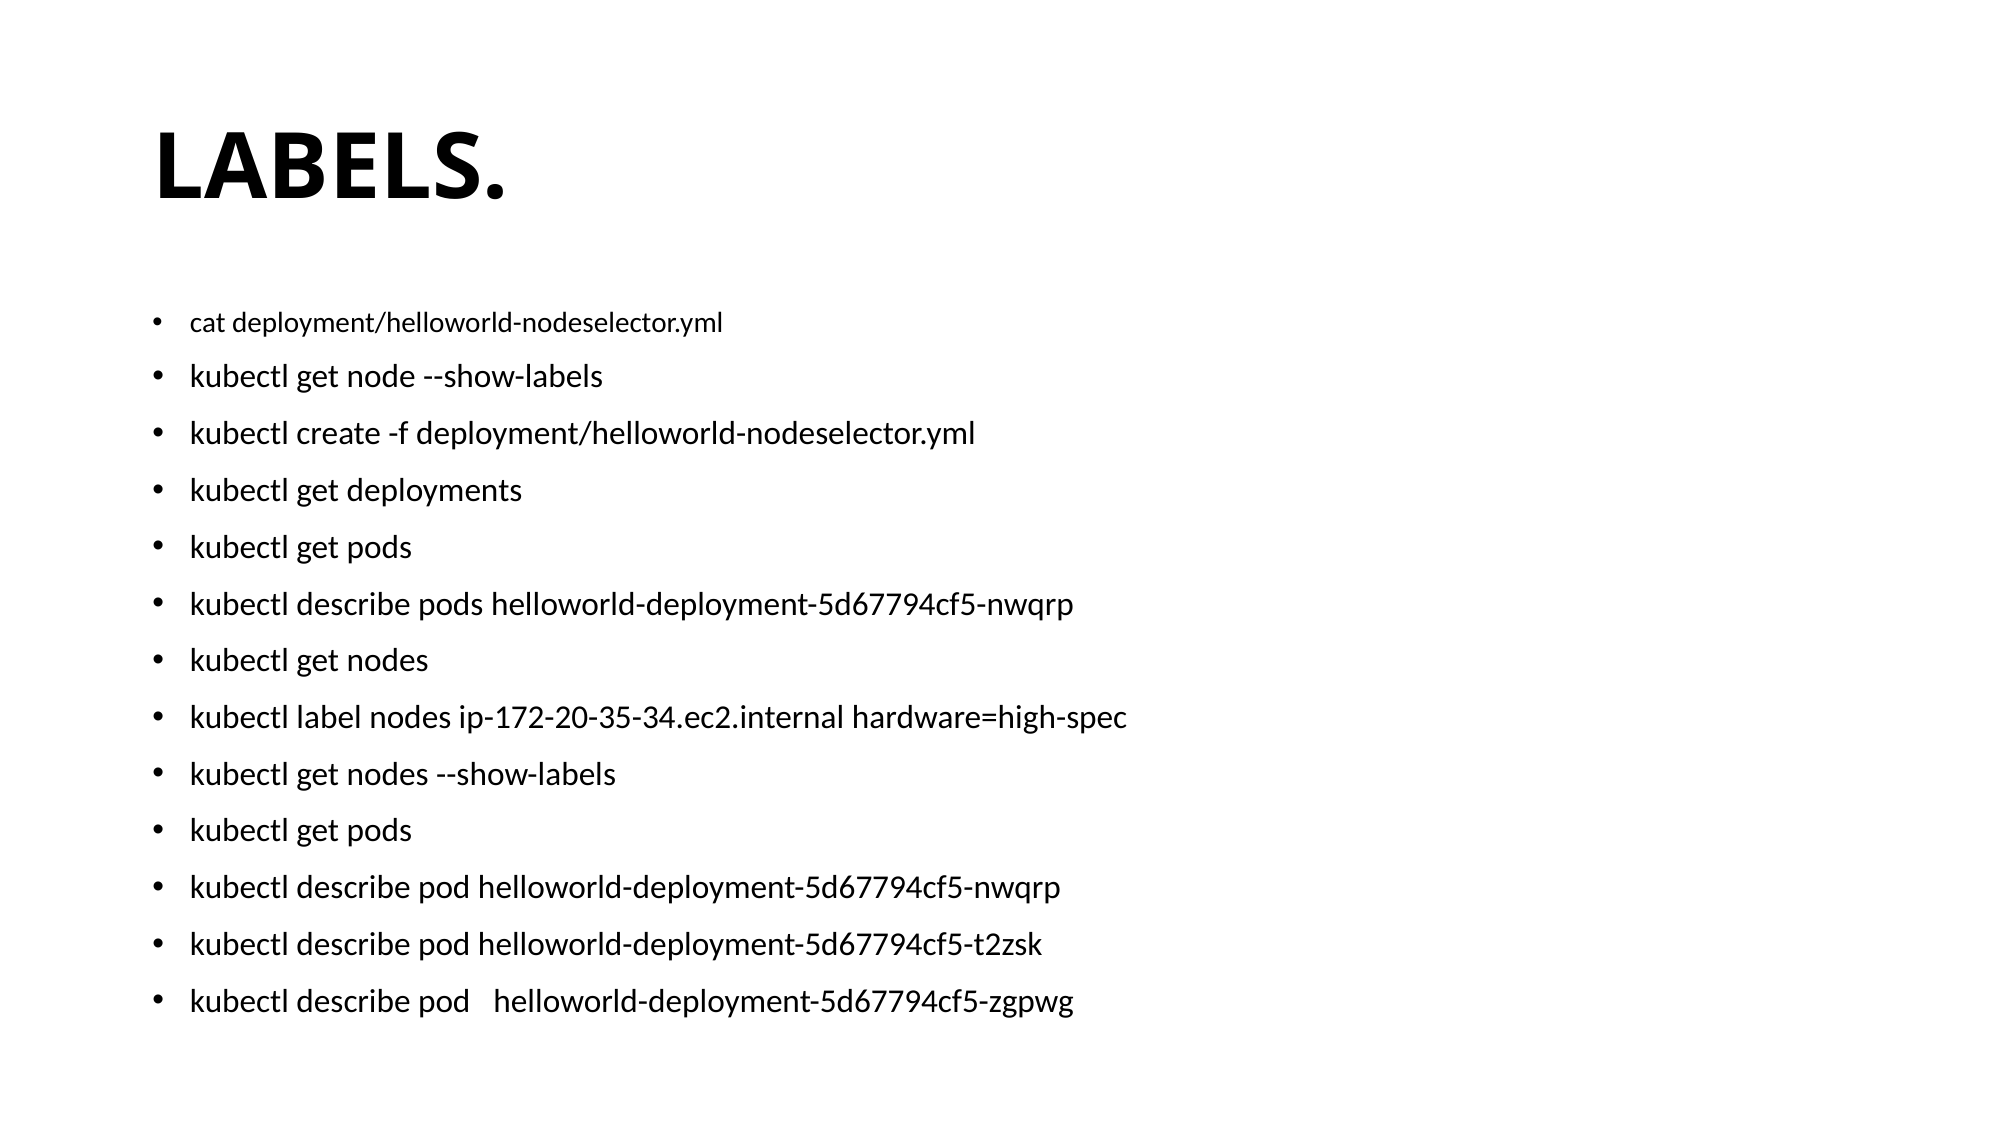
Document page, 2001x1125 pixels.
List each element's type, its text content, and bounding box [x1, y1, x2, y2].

title LABELS. [137, 59, 1863, 278]
list cat deployment/helloworld-nodeselector.yml kubectl get node --show-labels kubectl create -f deployment/helloworld-nodeselector.yml kubectl get deployments kubectl get pods kubectl describe pods helloworld-deployment-5d67794cf5-nwqrp kubectl get nodes kubectl label nodes ip-172-20-35-34.ec2.internal hardware=high-spec kubectl get nodes --show-labels kubectl get pods kubectl describe pod helloworld-deployment-5d67794cf5-nwqrp kubectl describe pod helloworld-deployment-5d67794cf5-t2zsk kubectl describe pod helloworld-deployment-5d67794cf5-zgpwg [137, 299, 1863, 1014]
